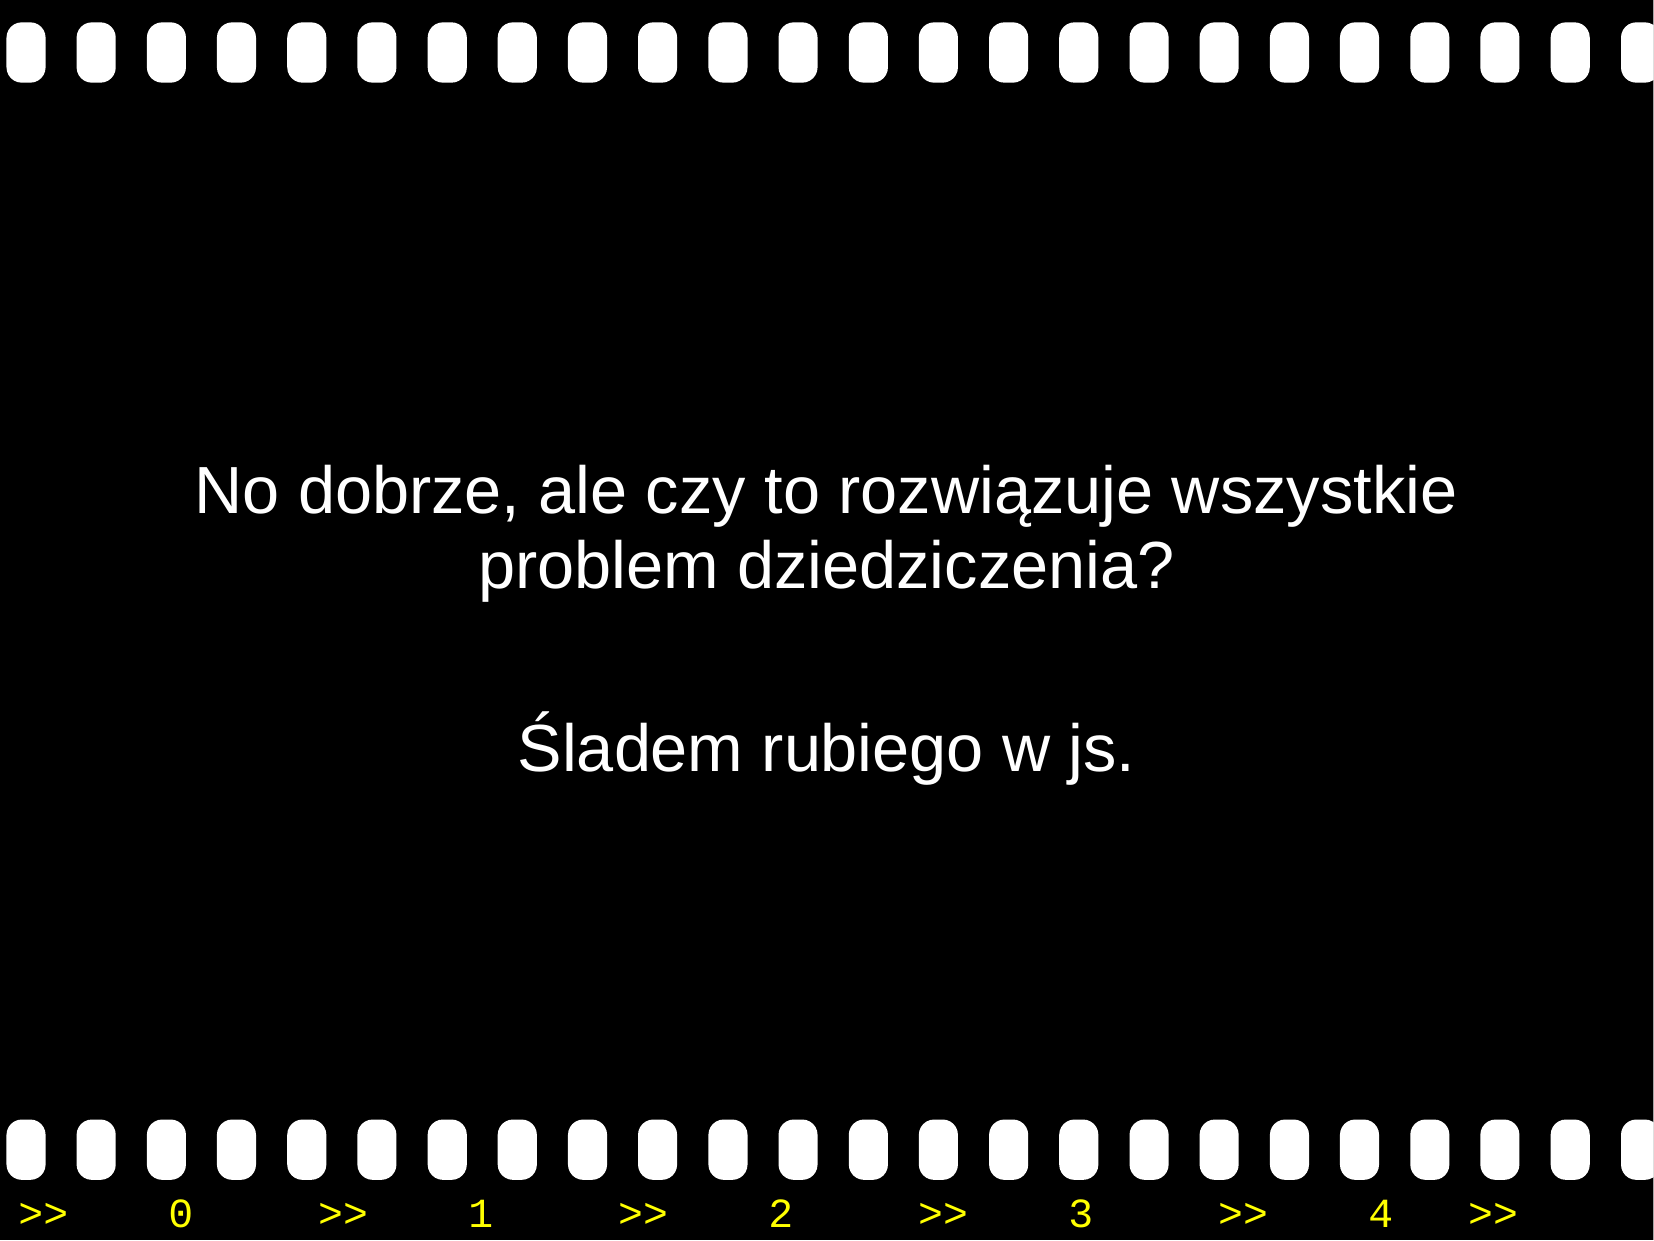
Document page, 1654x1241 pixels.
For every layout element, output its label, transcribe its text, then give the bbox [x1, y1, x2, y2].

subtitle No dobrze, ale czy to rozwiązuje wszystkie problem dziedziczenia? Śladem rubiego w js. [82, 99, 1571, 1140]
